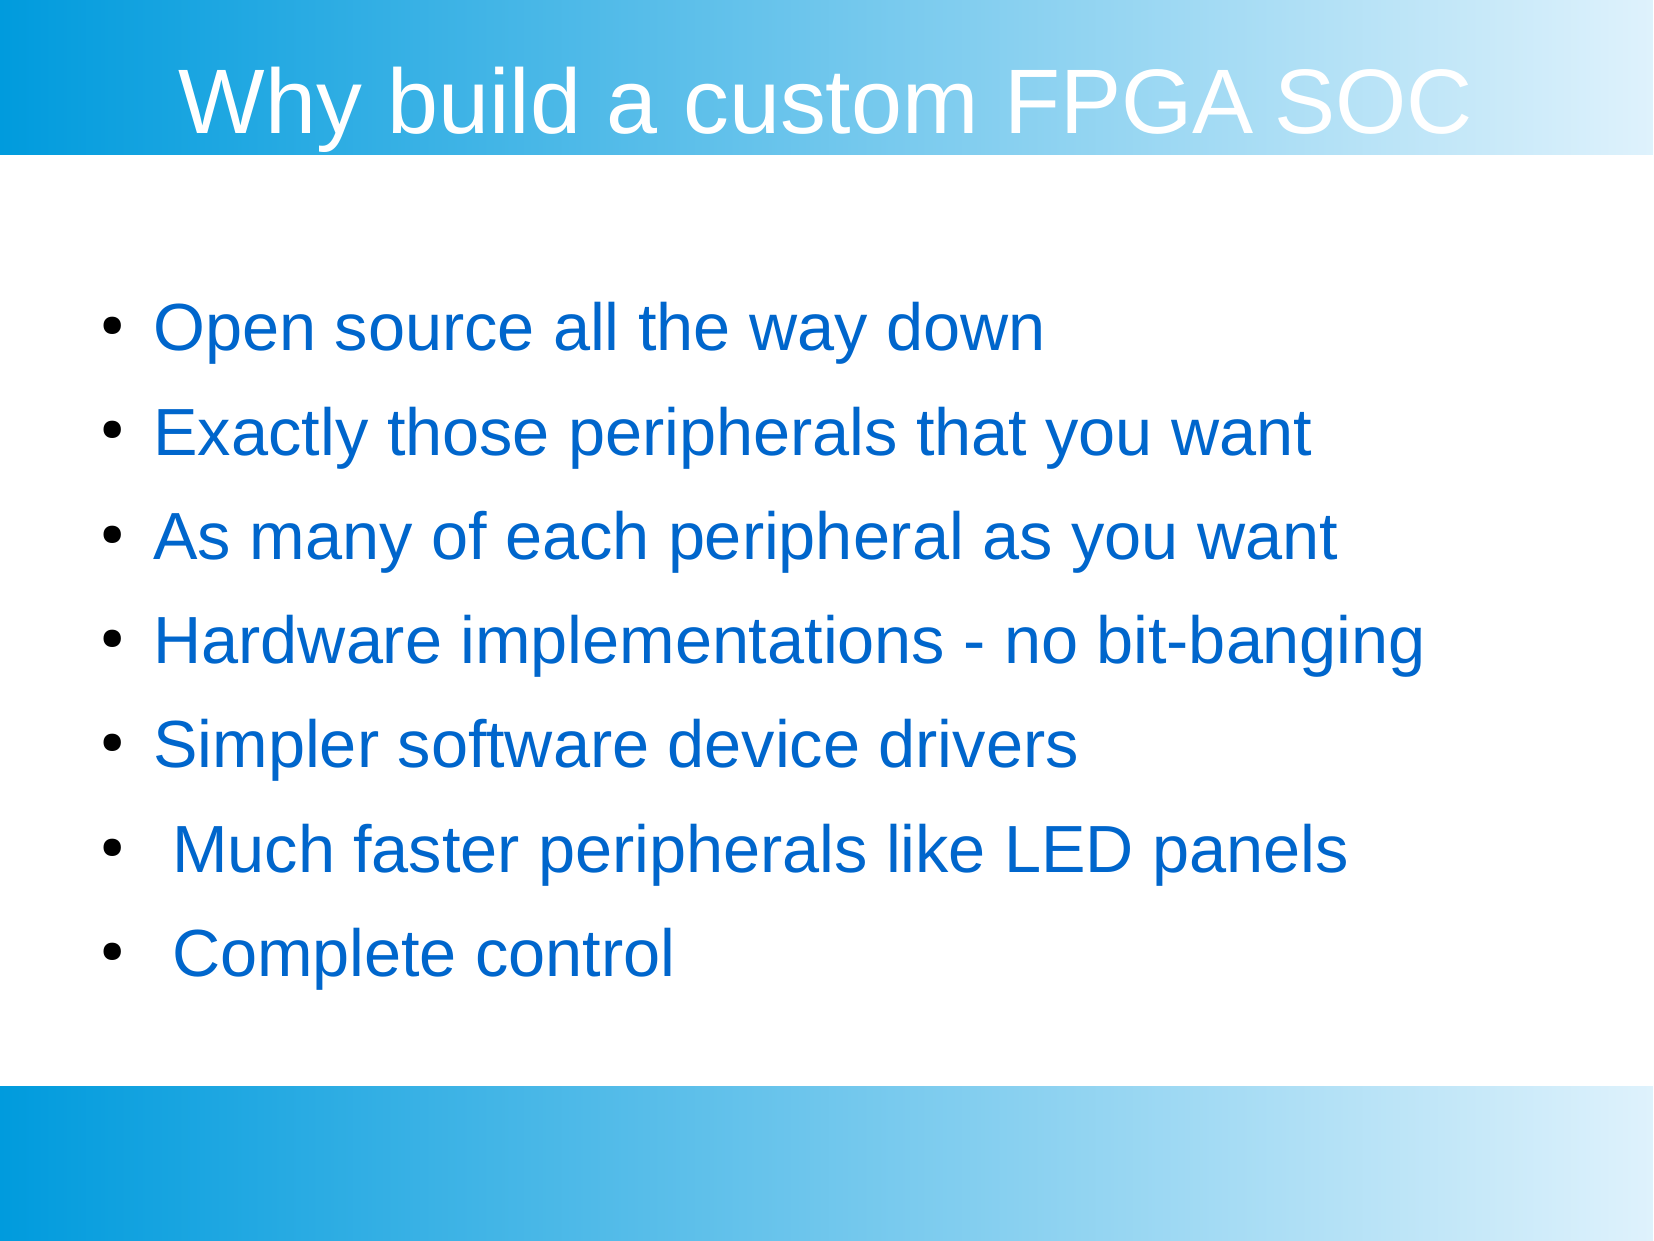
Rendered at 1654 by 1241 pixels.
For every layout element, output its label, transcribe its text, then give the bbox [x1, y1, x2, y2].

title Why build a custom FPGA SOC [82, 49, 1571, 155]
list Open source all the way down Exactly those peripherals that you want As many of each peripheral as you want Hardware implementations - no bit-banging Simpler software device drivers Much faster peripherals like LED panels Complete control [82, 290, 1571, 1170]
